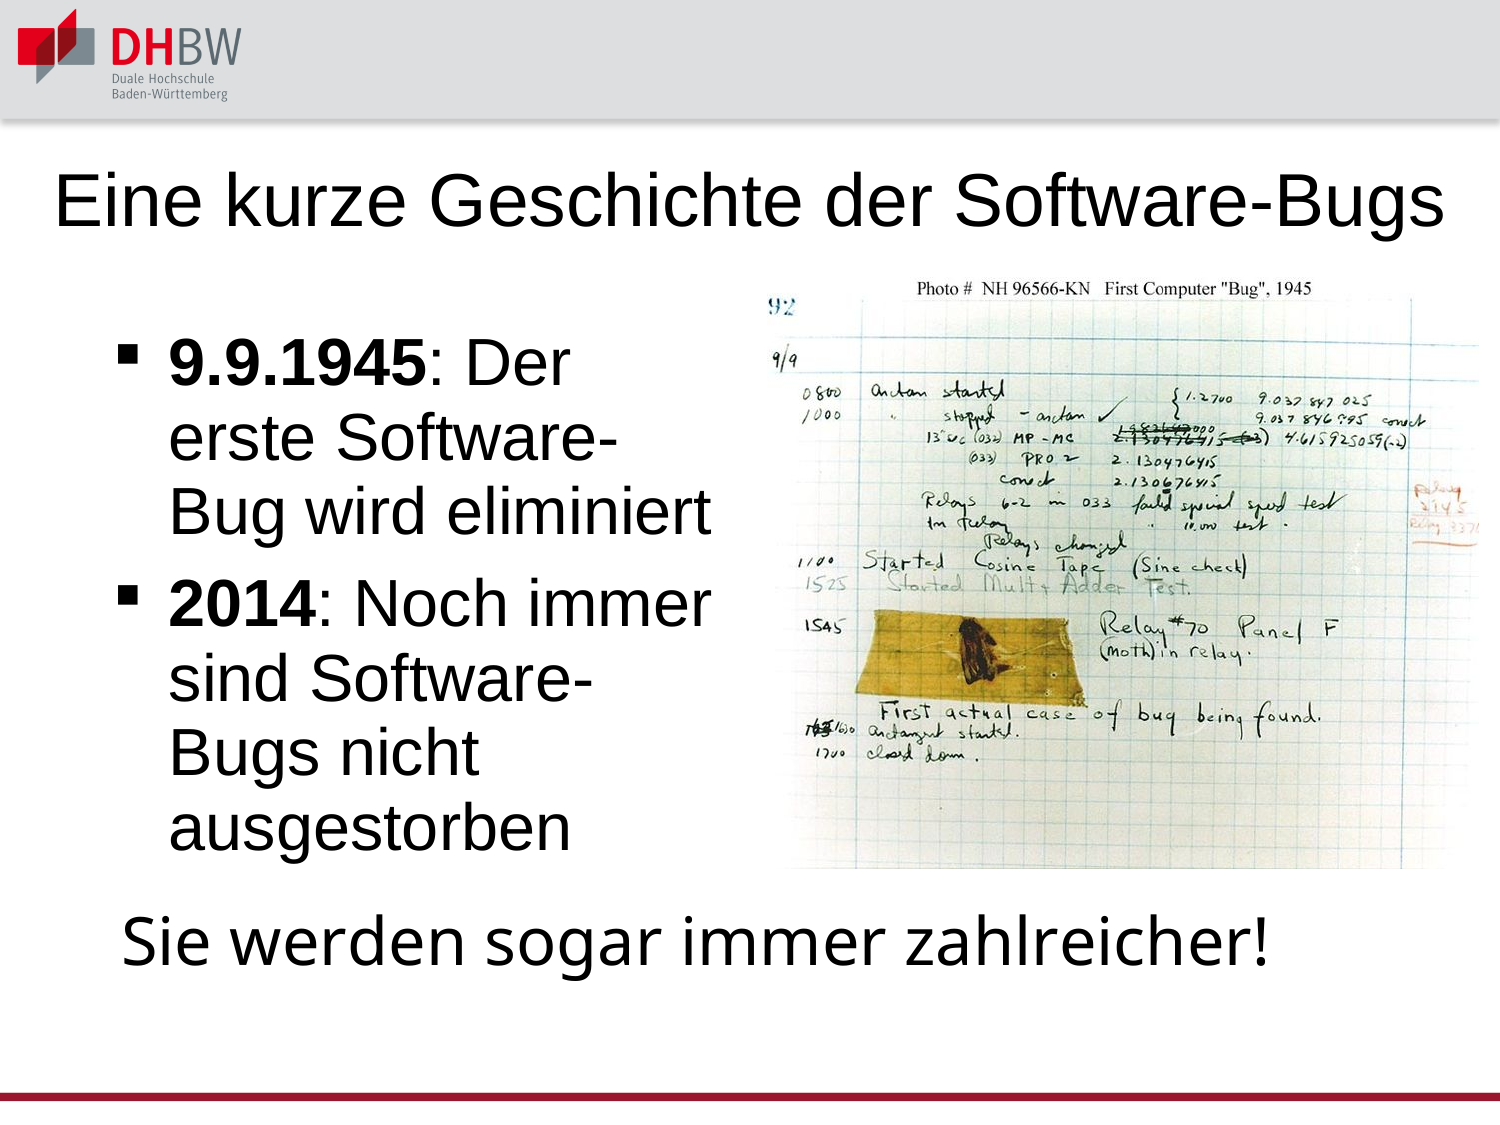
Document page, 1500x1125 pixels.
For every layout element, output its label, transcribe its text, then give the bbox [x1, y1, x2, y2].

picture [0, 0, 1500, 134]
picture [0, 266, 1500, 1121]
list 9.9.1945: Der erste Software-Bug wird eliminiert 2014: Noch immer sind Software-Bugs nicht ausgestorben [112, 324, 739, 865]
text_box Sie werden sogar immer zahlreicher! [106, 891, 1495, 987]
title Eine kurze Geschichte der Software-Bugs [0, 134, 1500, 266]
